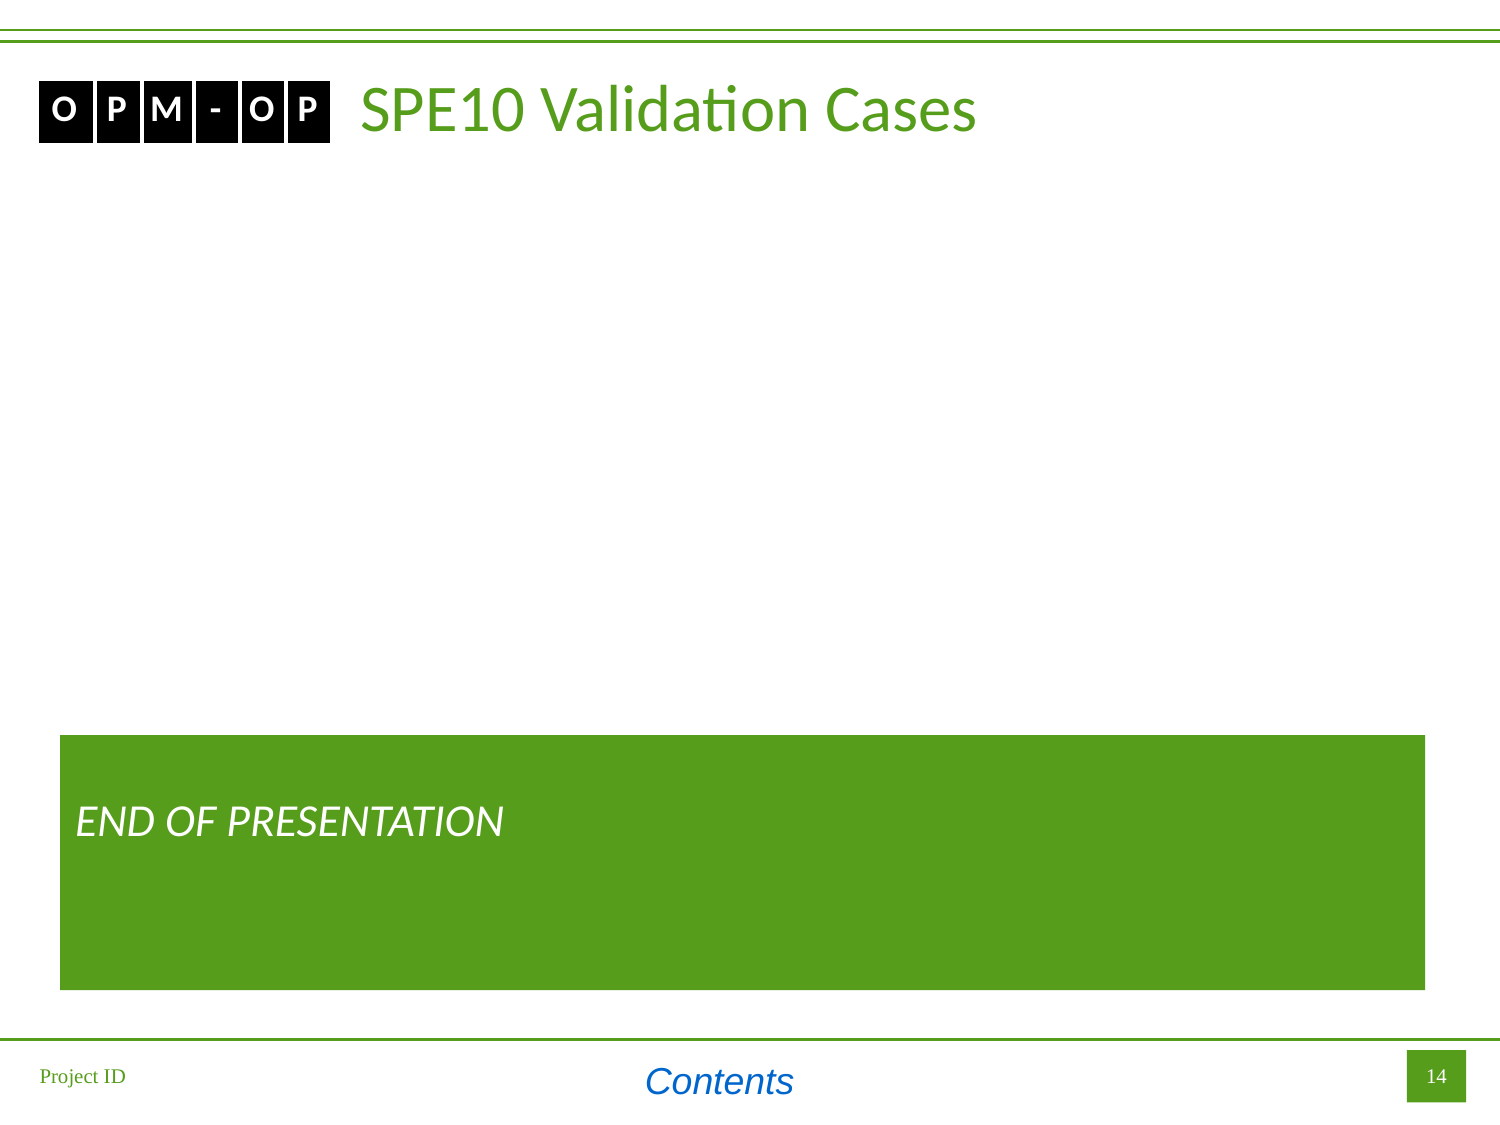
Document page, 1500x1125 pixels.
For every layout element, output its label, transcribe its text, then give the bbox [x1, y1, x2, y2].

list End of Presentation [60, 735, 1426, 991]
title SPE10 Validation Cases [360, 69, 1425, 161]
